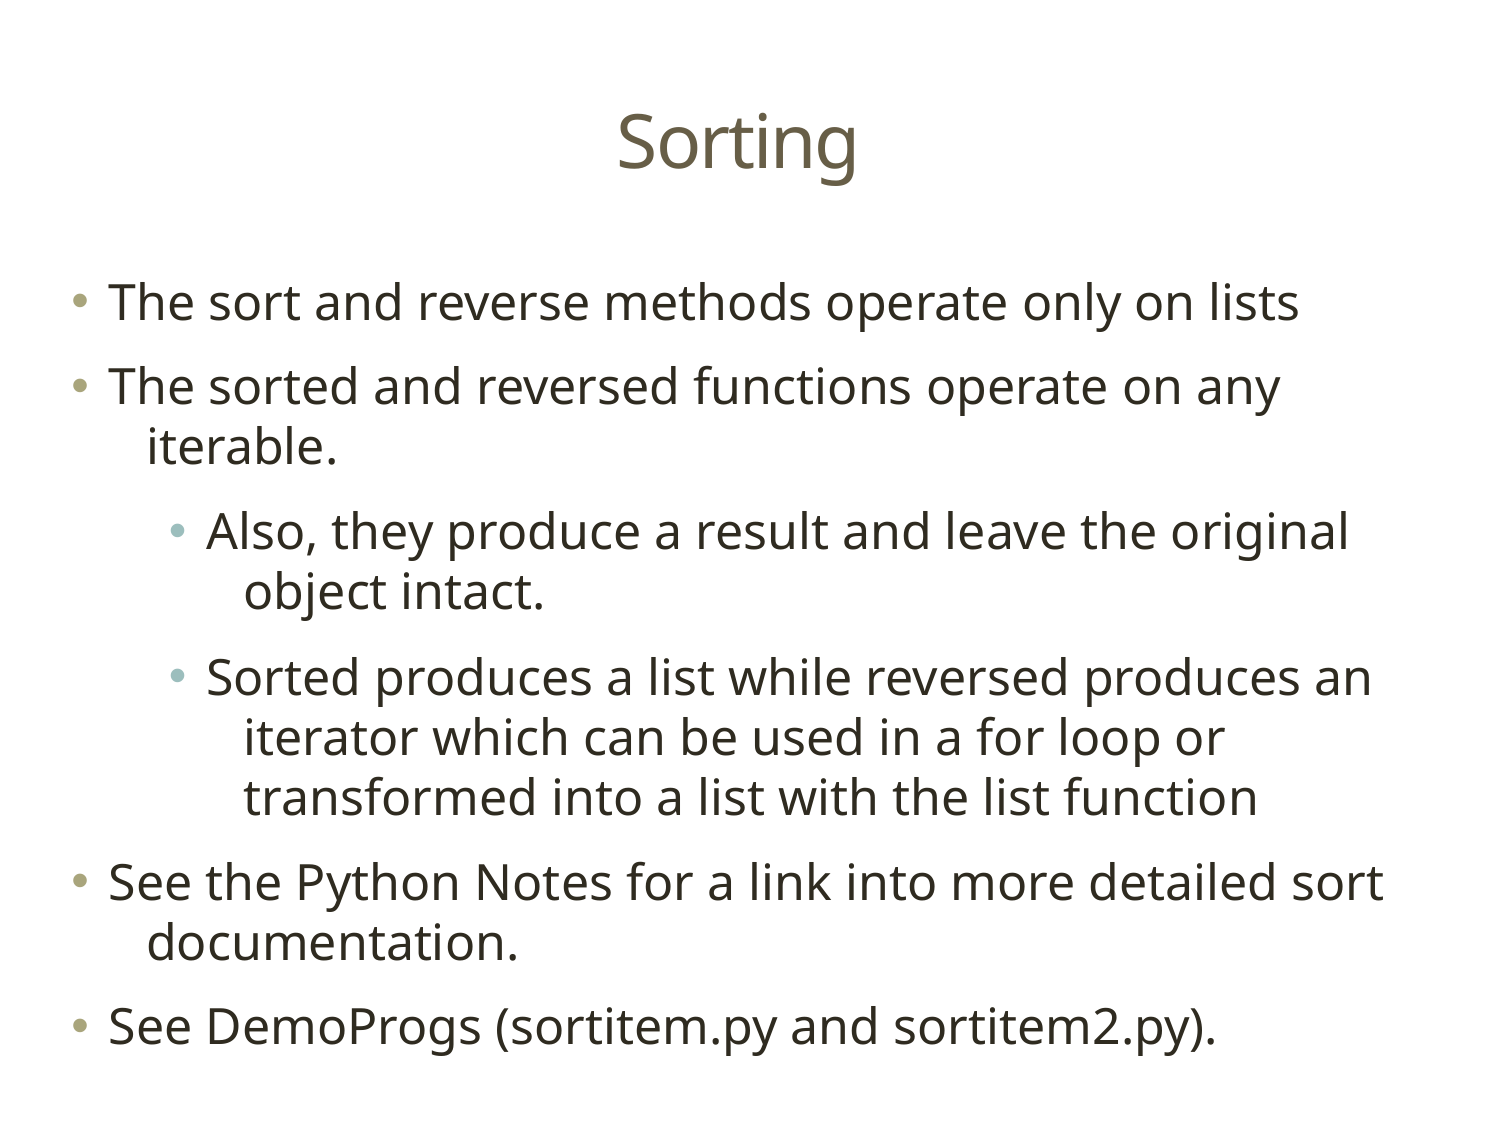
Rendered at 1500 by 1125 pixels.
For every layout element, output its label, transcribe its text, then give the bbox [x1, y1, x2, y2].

list The sort and reverse methods operate only on lists The sorted and reversed functions operate on any iterable. Also, they produce a result and leave the original object intact. Sorted produces a list while reversed produces an iterator which can be used in a for loop or transformed into a list with the list function See the Python Notes for a link into more detailed sort documentation. See DemoProgs (sortitem.py and sortitem2.py). [18, 262, 1460, 1098]
title Sorting [18, 45, 1460, 233]
